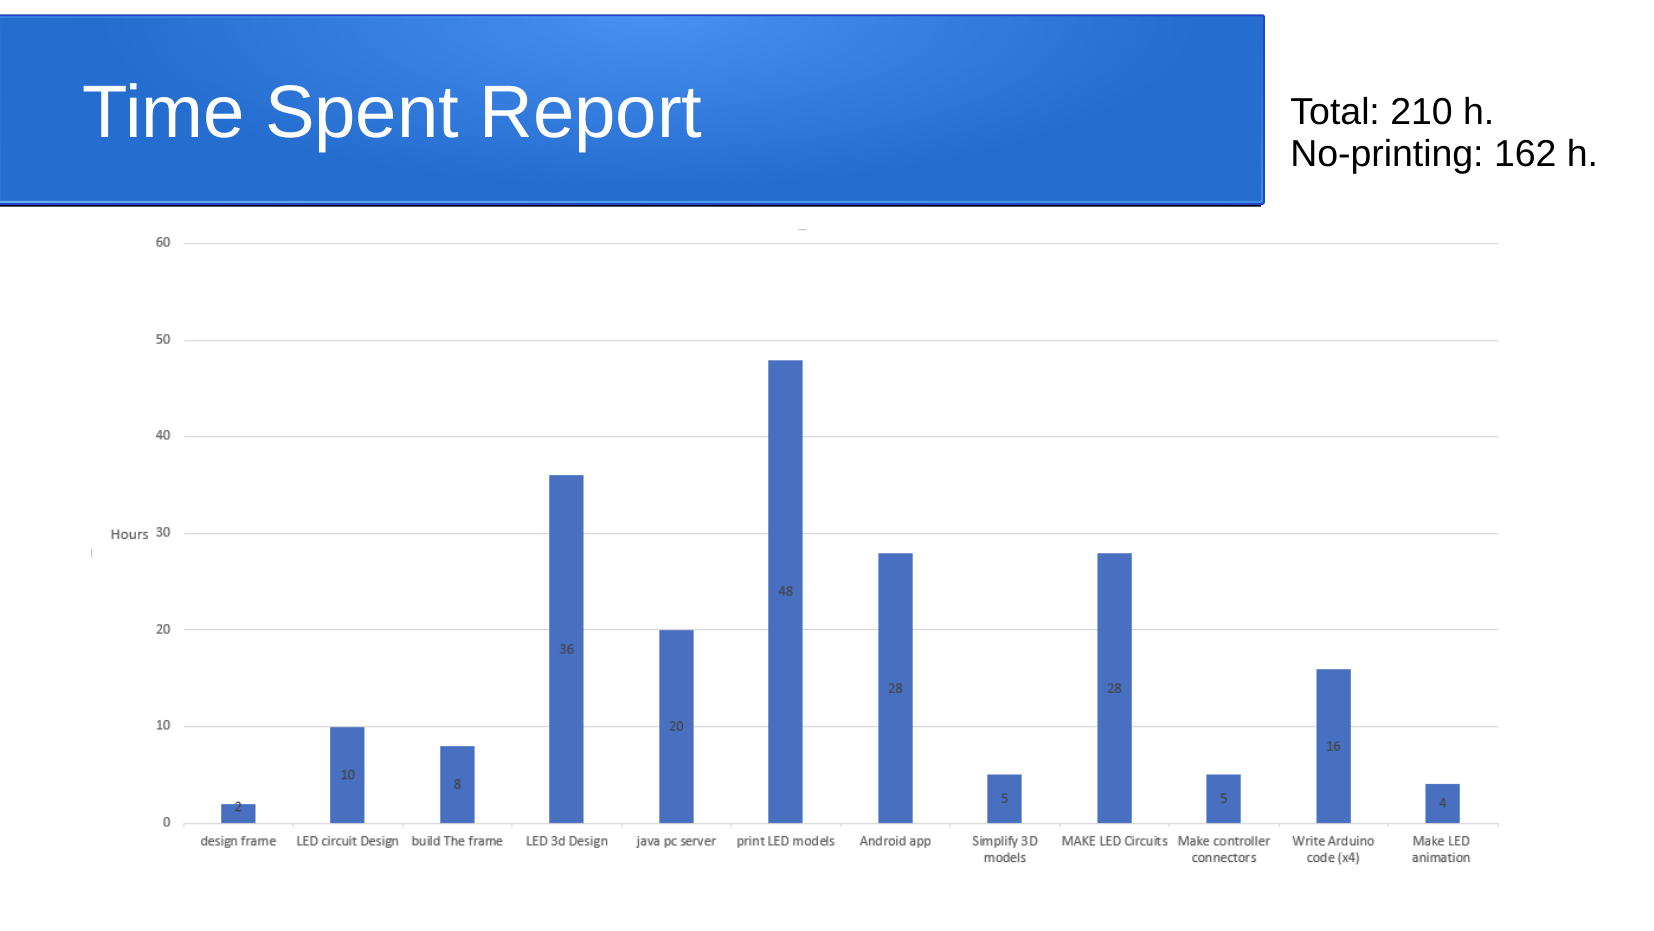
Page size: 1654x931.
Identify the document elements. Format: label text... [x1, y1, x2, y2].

text_box Total: 210 h. No-printing: 162 h. [1275, 82, 1613, 182]
picture [91, 229, 1512, 875]
title Time Spent Report [82, 35, 1235, 189]
